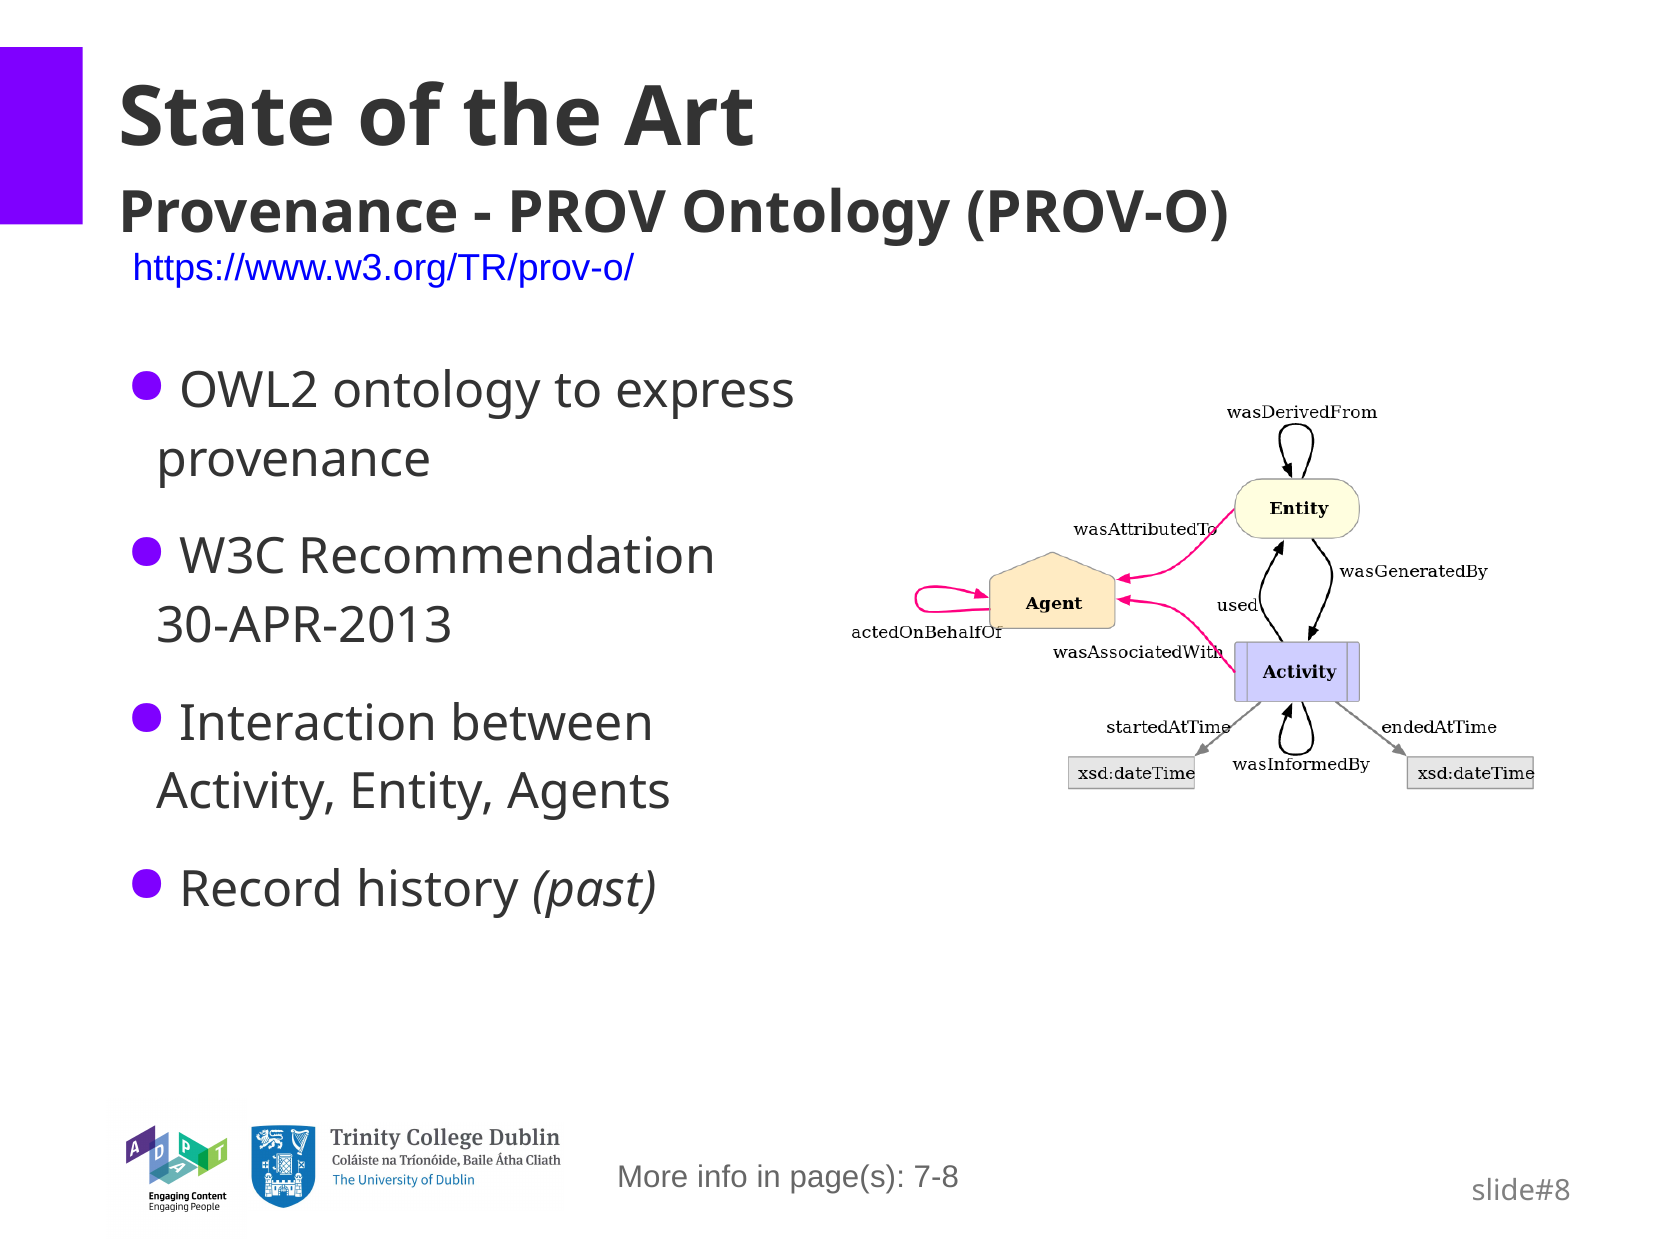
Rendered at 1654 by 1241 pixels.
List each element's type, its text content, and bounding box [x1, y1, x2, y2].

title State of the Art Provenance - PROV Ontology (PROV-O) [118, 49, 1571, 257]
list OWL2 ontology to express provenance W3C Recommendation 30-APR-2013 Interaction between Activity, Entity, Agents Record history (past) [118, 354, 810, 1074]
picture [844, 401, 1536, 791]
text_box https://www.w3.org/TR/prov-o/ [117, 238, 650, 296]
picture [248, 1122, 564, 1211]
text_box More info in page(s): 7-8 [602, 1151, 1418, 1202]
picture [106, 1098, 247, 1239]
